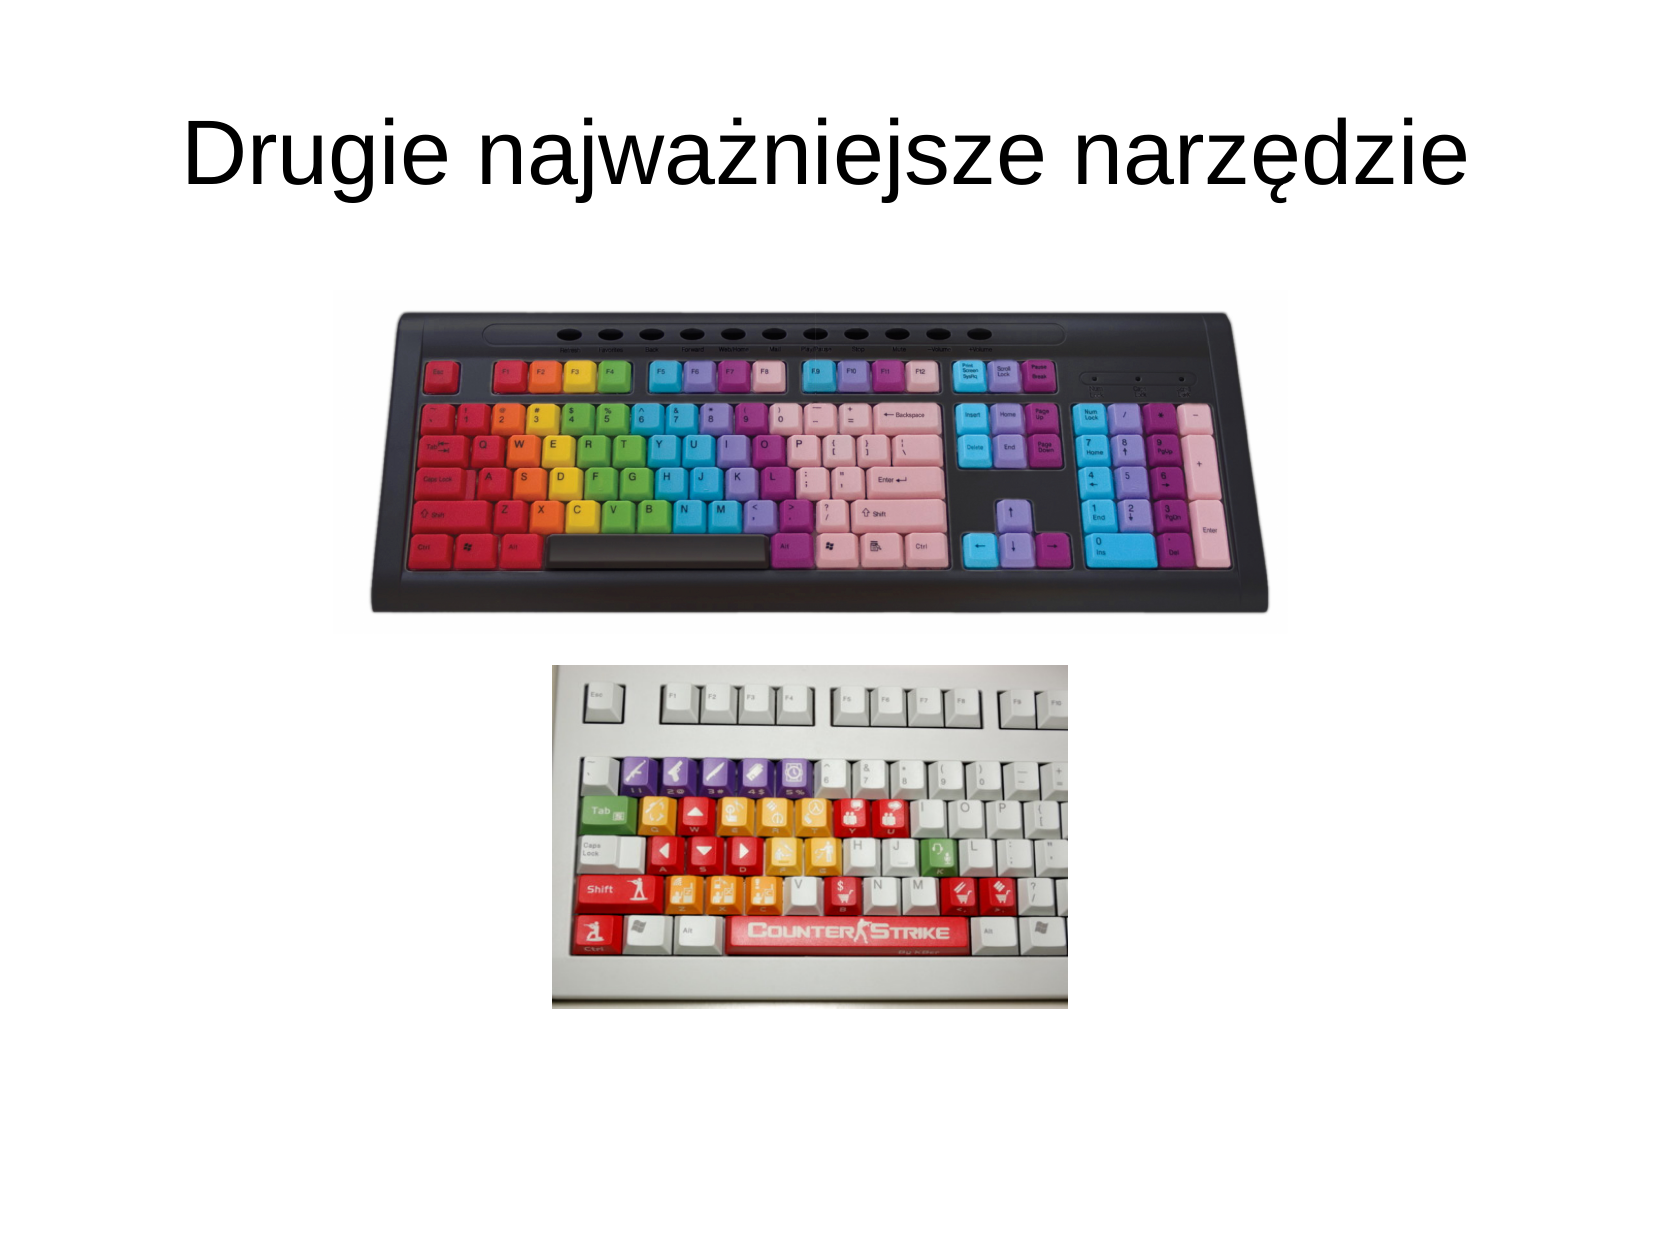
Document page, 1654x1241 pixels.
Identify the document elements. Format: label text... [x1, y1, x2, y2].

title Drugie najważniejsze narzędzie [82, 49, 1571, 257]
picture [552, 665, 1068, 1009]
picture [333, 290, 1288, 634]
